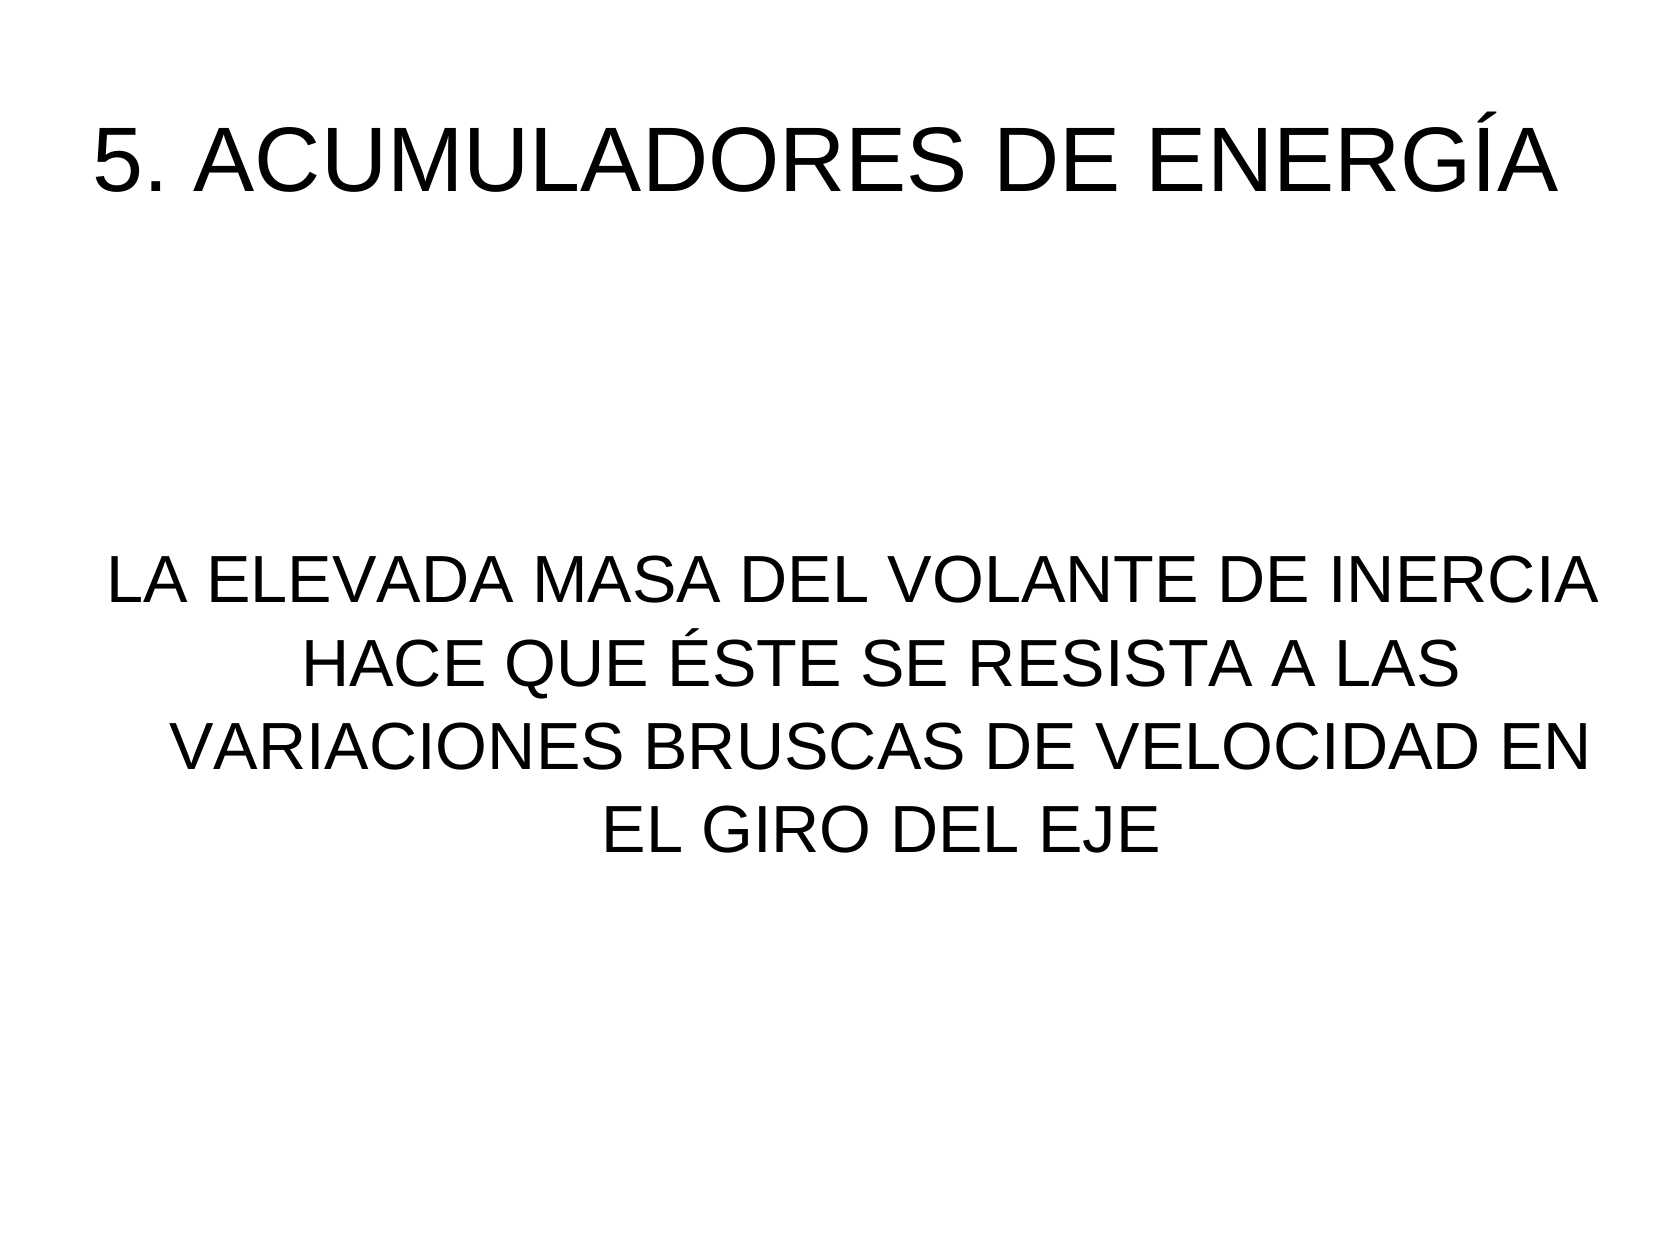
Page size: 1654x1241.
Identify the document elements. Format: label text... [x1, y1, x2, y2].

subtitle LA ELEVADA MASA DEL VOLANTE DE INERCIA HACE QUE ÉSTE SE RESISTA A LAS VARIACIONES BRUSCAS DE VELOCIDAD EN EL GIRO DEL EJE [82, 290, 1625, 1109]
title 5. ACUMULADORES DE ENERGÍA [82, 38, 1571, 268]
